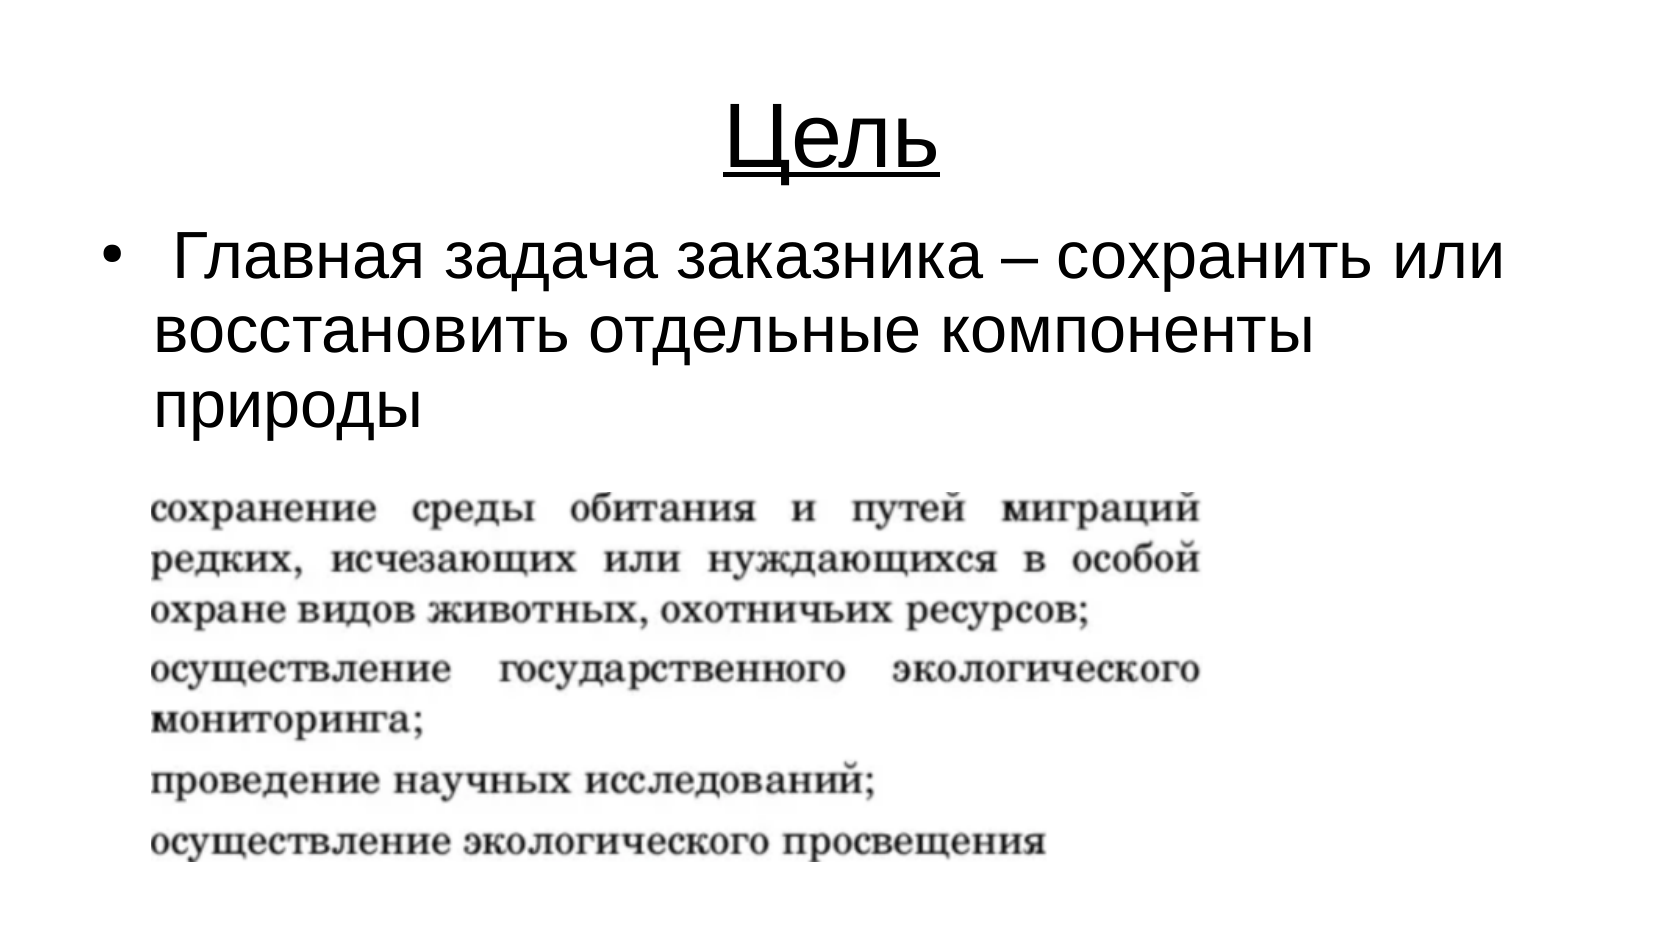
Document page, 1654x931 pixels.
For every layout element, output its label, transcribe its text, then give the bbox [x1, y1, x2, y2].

title Цель [87, 57, 1577, 213]
picture [151, 492, 1228, 862]
list Главная задача заказника – сохранить или восстановить отдельные компоненты природы [82, 217, 1571, 758]
